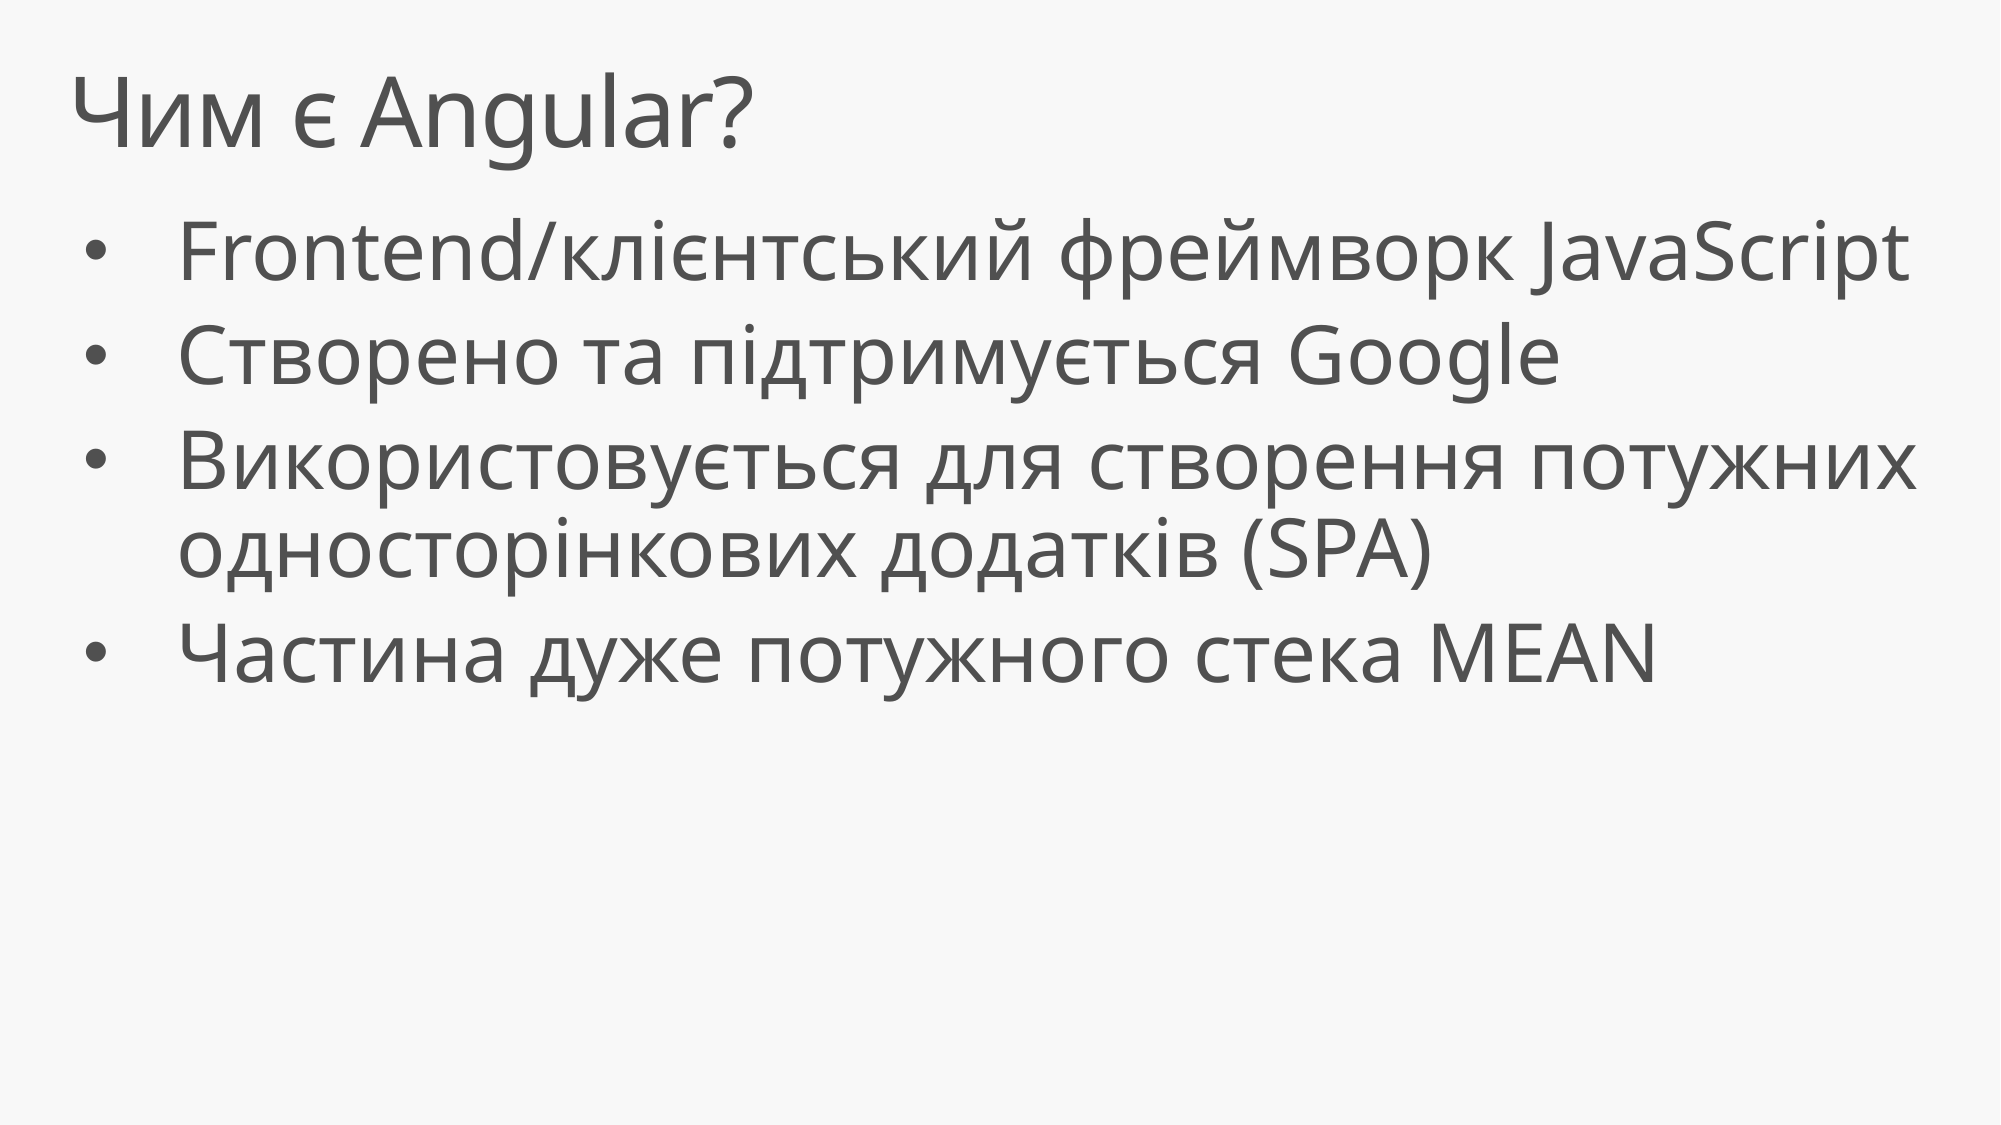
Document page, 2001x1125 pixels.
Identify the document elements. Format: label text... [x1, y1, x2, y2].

title Чим є Angular? [44, 47, 1000, 196]
list Frontend/клієнтський фреймворк JavaScript Створено та підтримується Google Використовується для створення потужних односторінкових додатків (SPA) Частина дуже потужного стека MEAN [59, 195, 1961, 1029]
